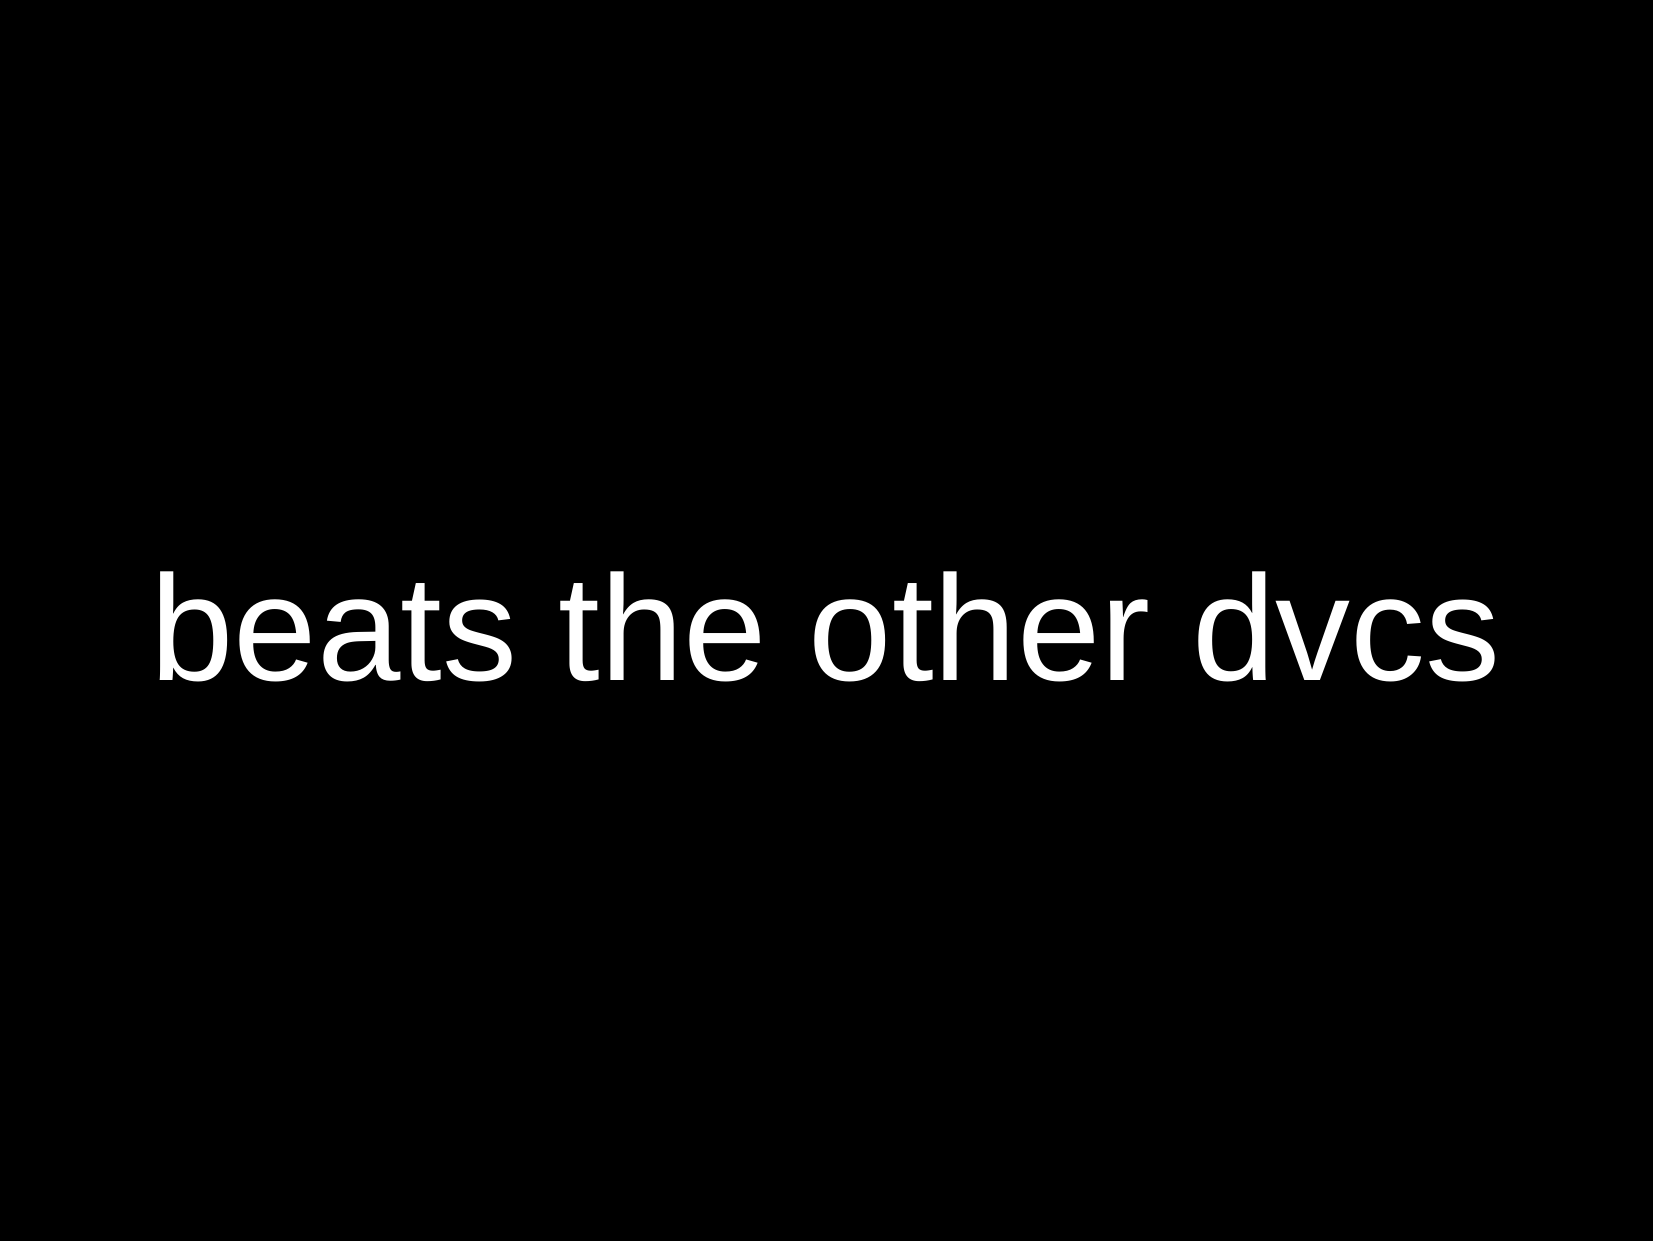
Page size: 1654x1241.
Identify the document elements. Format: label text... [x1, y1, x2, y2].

title beats the other dvcs [82, 56, 1571, 1201]
